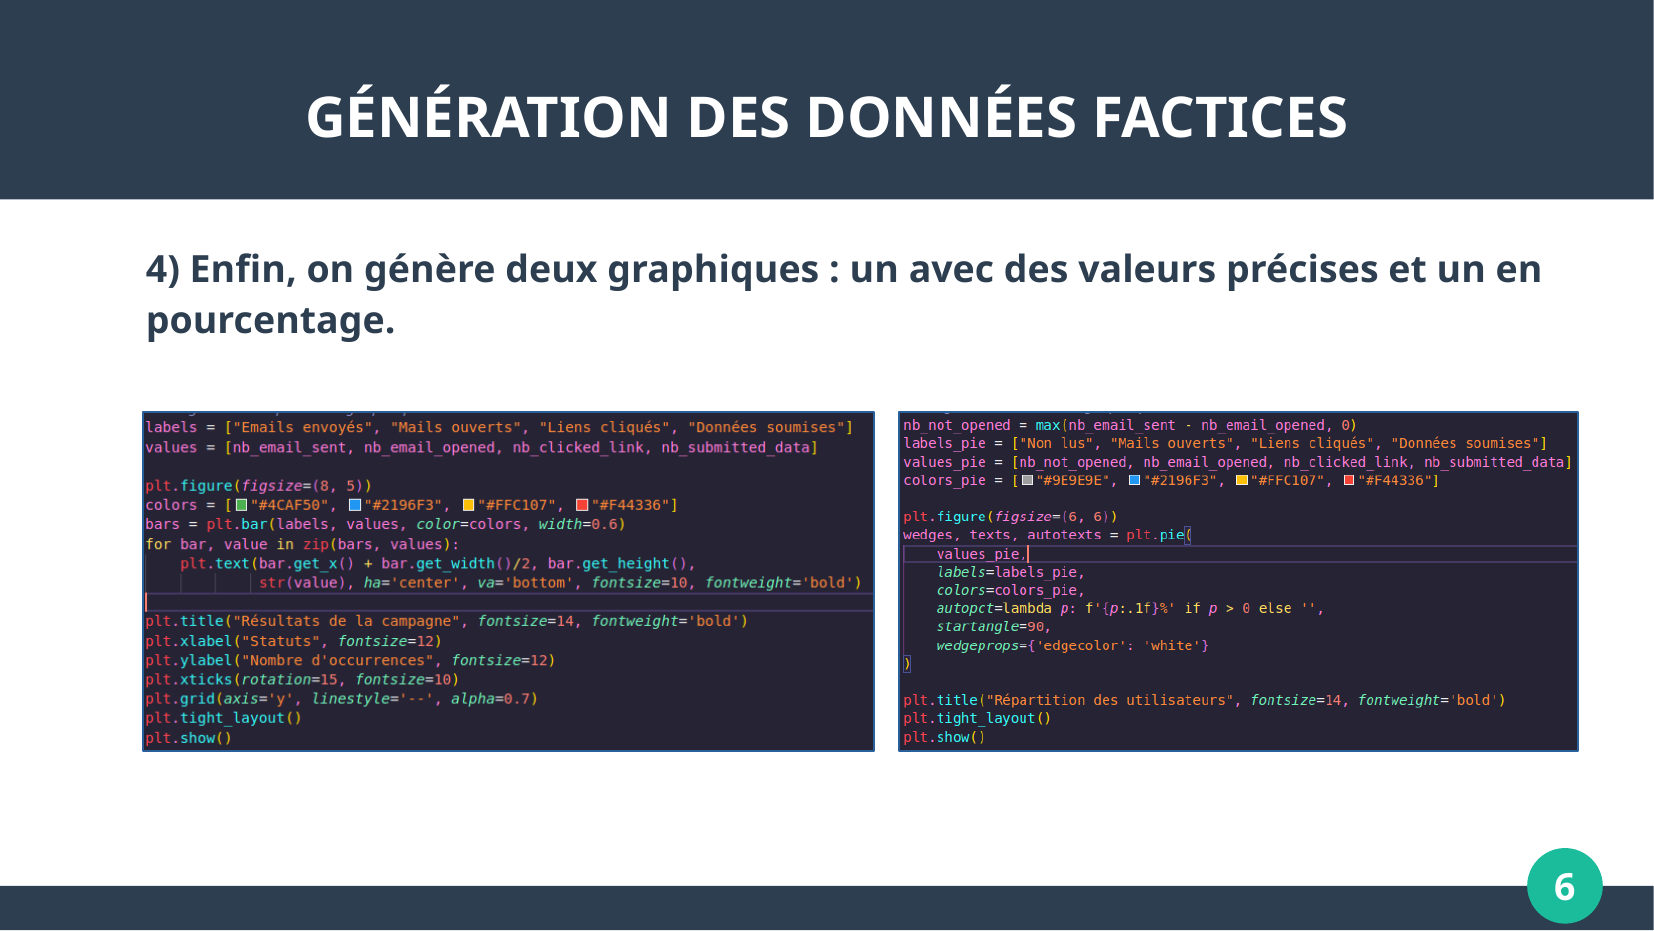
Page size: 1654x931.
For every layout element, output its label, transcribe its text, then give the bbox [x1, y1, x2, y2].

list 4) Enfin, on génère deux graphiques : un avec des valeurs précises et un en pourcentage. [75, 242, 1611, 863]
picture [900, 412, 1577, 751]
title GÉNÉRATION DES DONNÉES FACTICES [59, 37, 1595, 155]
picture [143, 412, 874, 751]
